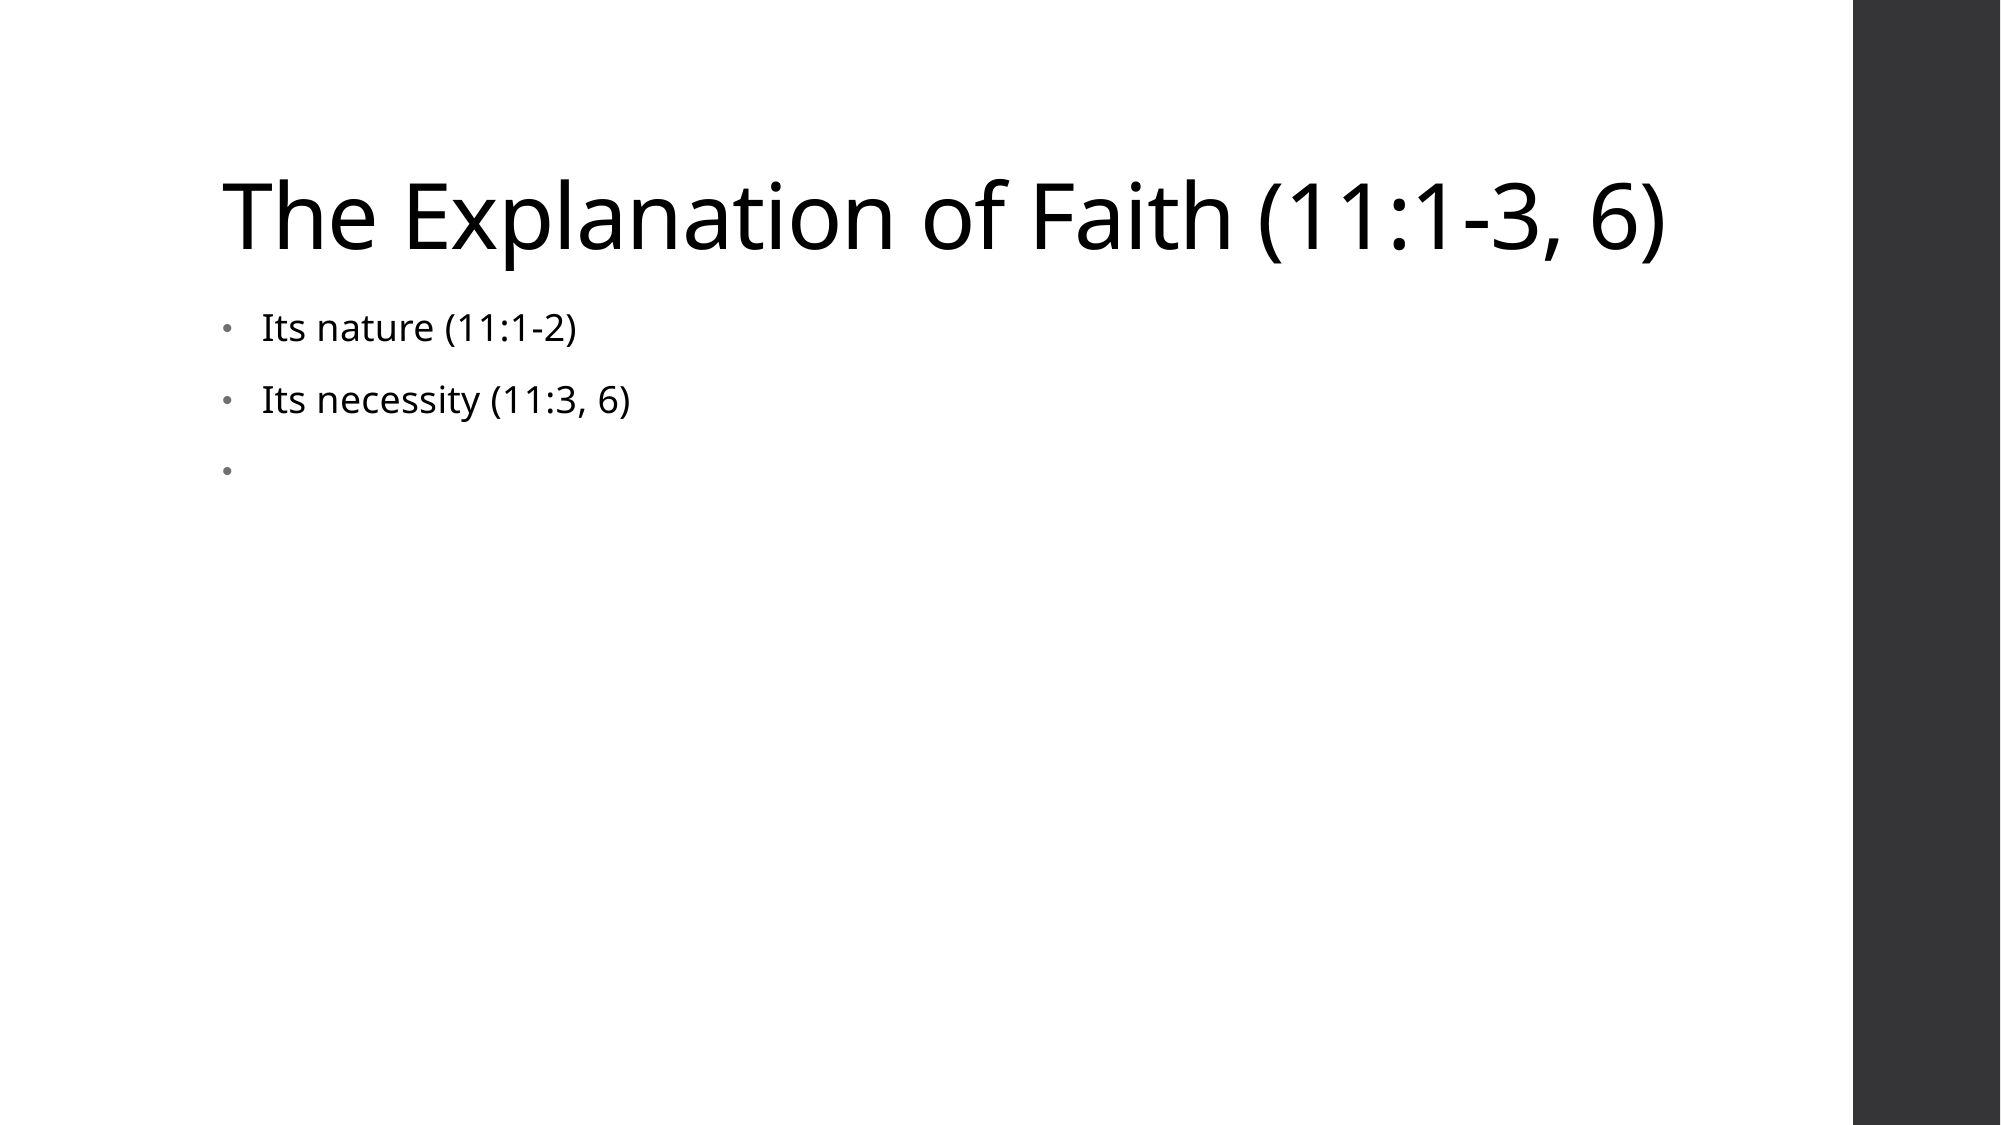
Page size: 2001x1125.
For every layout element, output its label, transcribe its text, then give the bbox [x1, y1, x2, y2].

list Its nature (11:1-2) Its necessity (11:3, 6) [206, 299, 1617, 1014]
title The Explanation of Faith (11:1-3, 6) [206, 60, 1797, 278]
